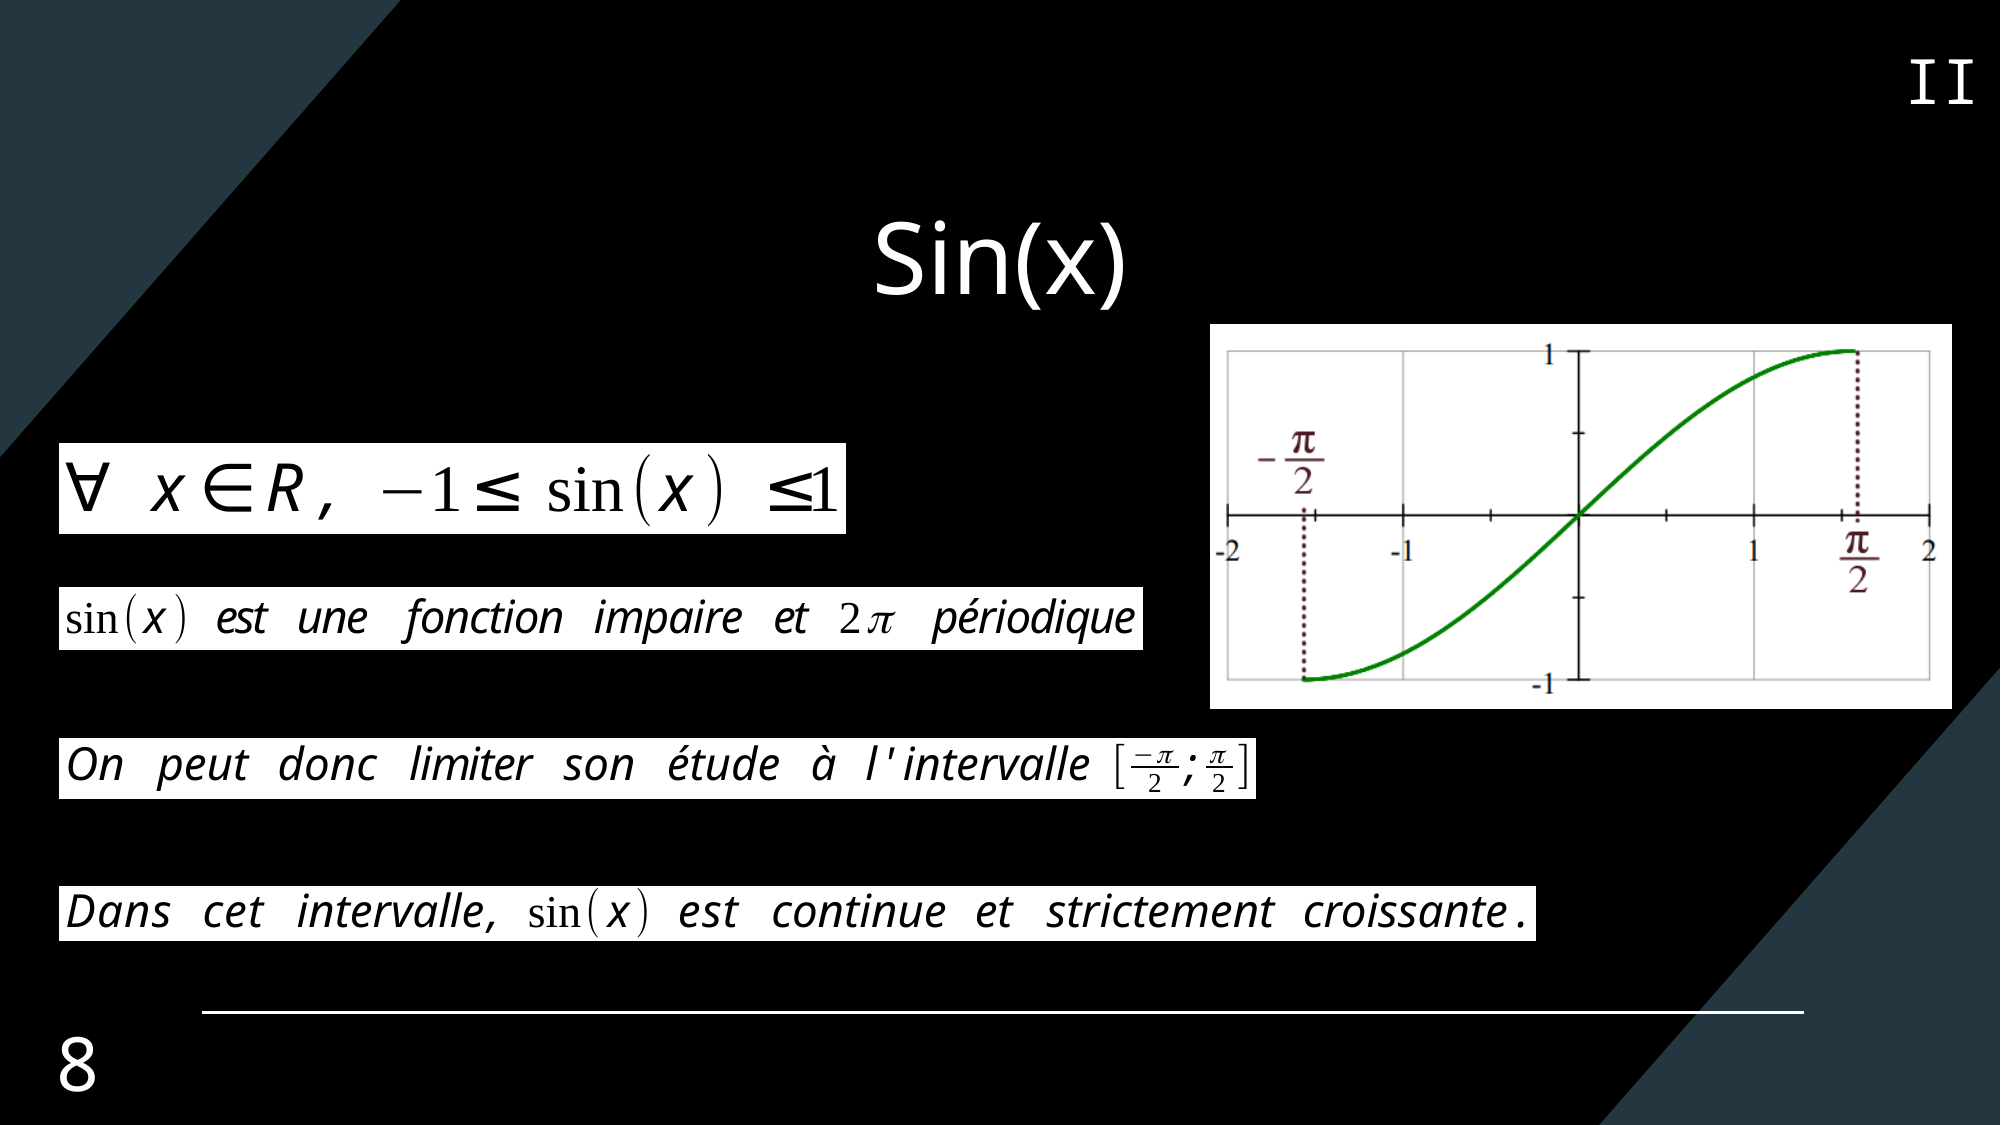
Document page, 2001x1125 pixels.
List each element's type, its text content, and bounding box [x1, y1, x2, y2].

text_box <number> [40, 1003, 433, 1107]
chart [59, 738, 1257, 800]
picture [1210, 324, 1952, 709]
chart [59, 586, 1144, 650]
chart [59, 885, 1537, 941]
text_box II [1889, 30, 1995, 119]
title Sin(x) [187, 143, 1813, 367]
chart [59, 442, 847, 535]
